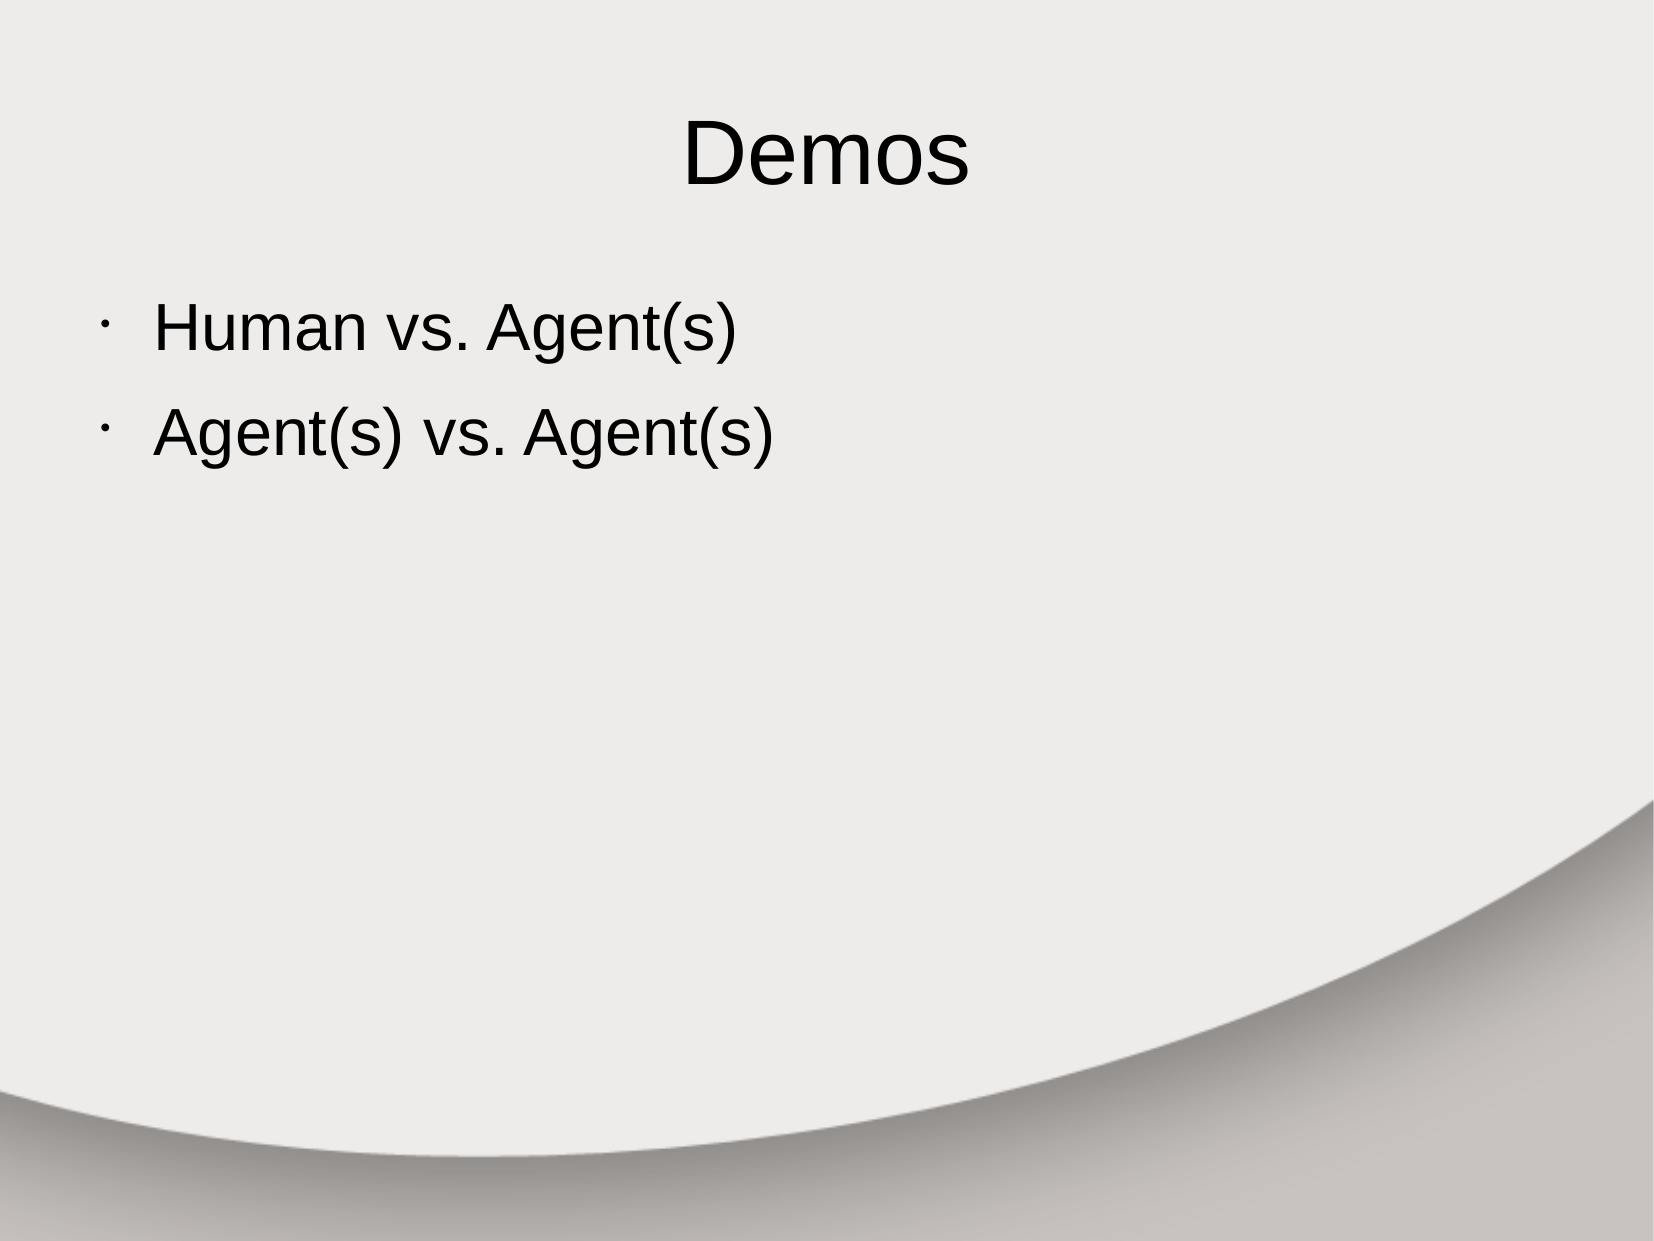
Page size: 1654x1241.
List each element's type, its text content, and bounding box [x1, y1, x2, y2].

title Demos [82, 56, 1571, 250]
picture [0, 0, 1654, 1241]
list Human vs. Agent(s) Agent(s) vs. Agent(s) [82, 290, 1571, 1094]
